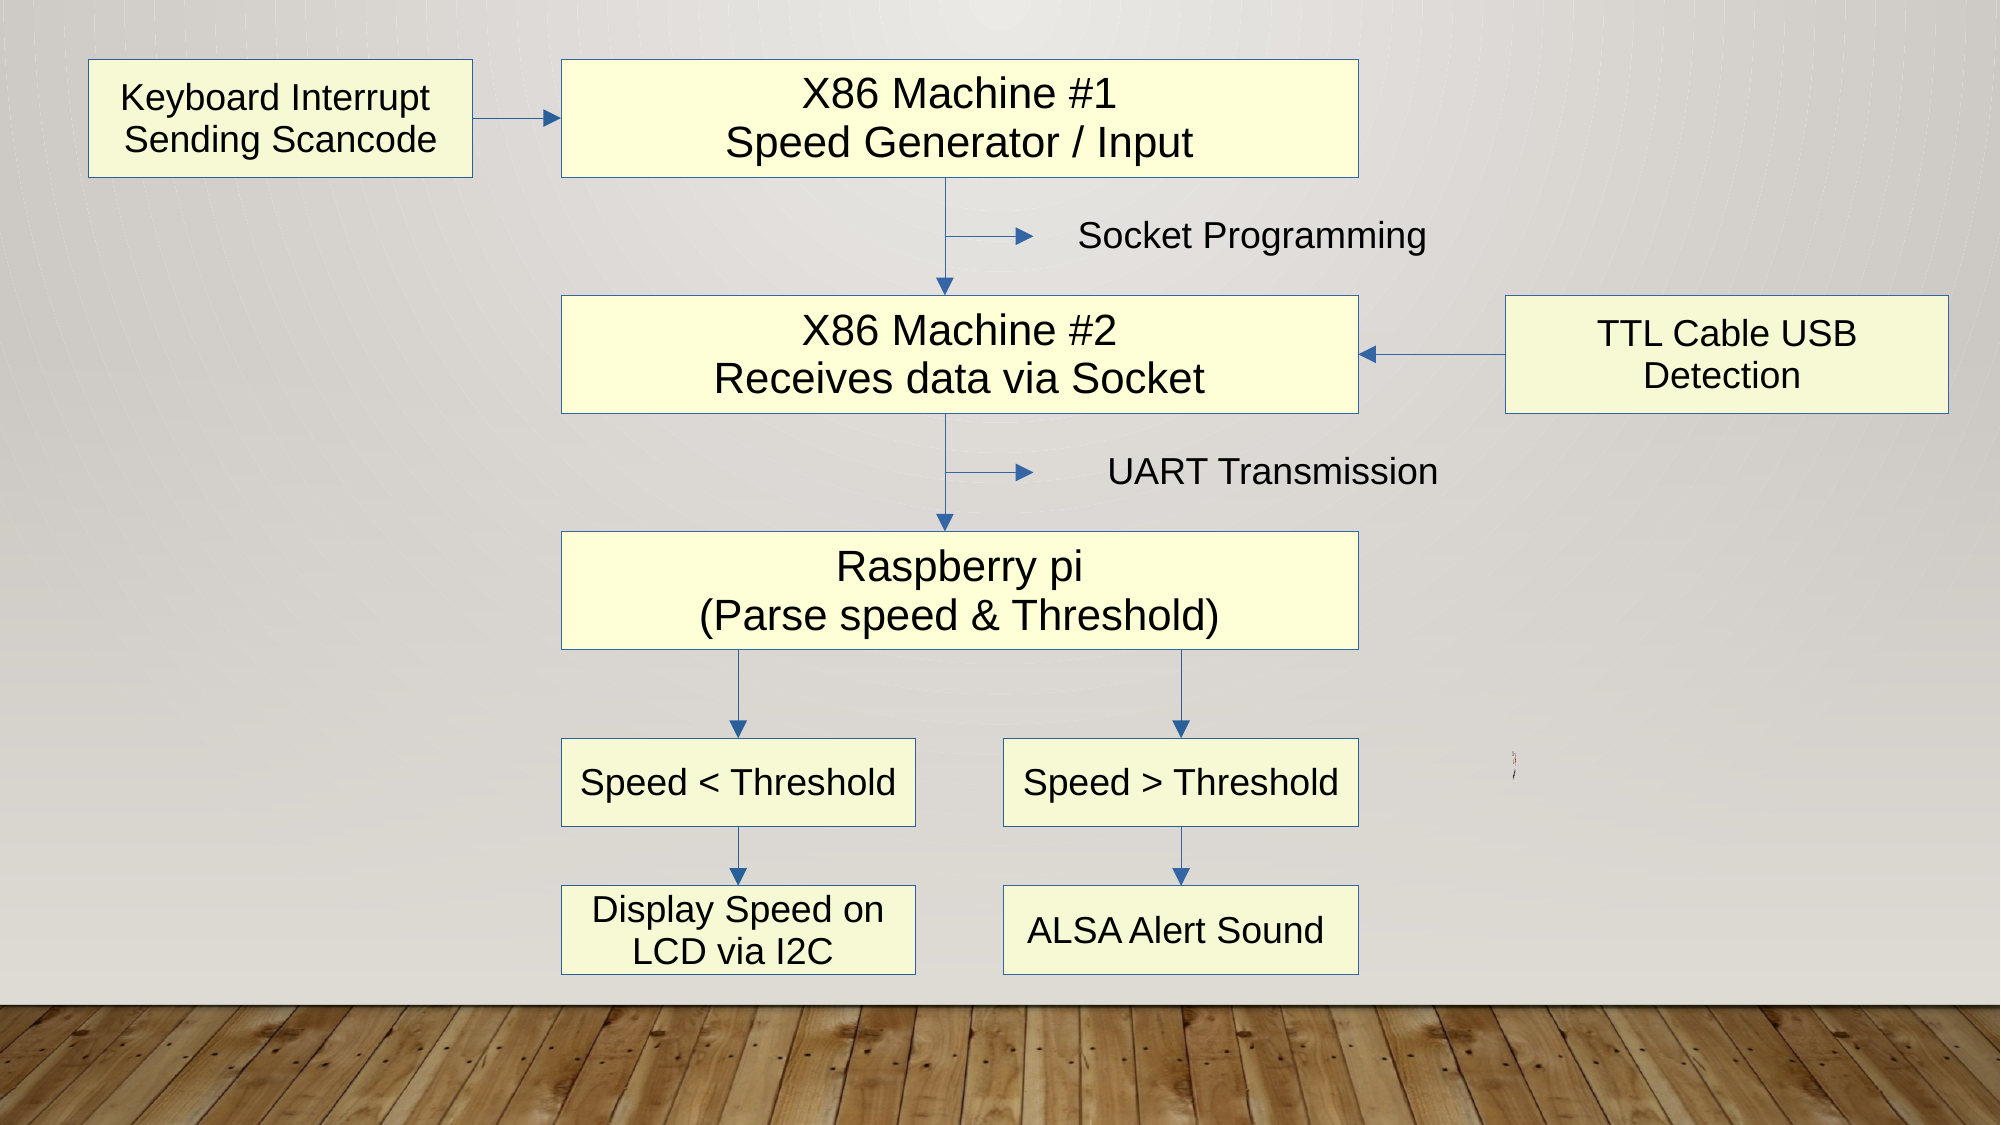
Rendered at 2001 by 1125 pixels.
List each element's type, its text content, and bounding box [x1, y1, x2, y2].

text_box Raspberry pi (Parse speed & Threshold) [561, 531, 1359, 650]
text_box Keyboard Interrupt Sending Scancode [88, 59, 473, 178]
text_box ALSA Alert Sound [1003, 885, 1359, 975]
text_box UART Transmission [1092, 442, 1477, 500]
text_box TTL Cable USB Detection [1505, 295, 1949, 414]
text_box Speed < Threshold [561, 738, 916, 827]
picture [0, 1005, 2000, 1125]
chart [1512, 750, 1516, 782]
text_box X86 Machine #2 Receives data via Socket [561, 295, 1359, 414]
text_box X86 Machine #1 Speed Generator / Input [561, 59, 1359, 178]
text_box Speed > Threshold [1003, 738, 1359, 827]
text_box Display Speed on LCD via I2C [561, 885, 916, 975]
text_box Socket Programming [1062, 206, 1684, 264]
